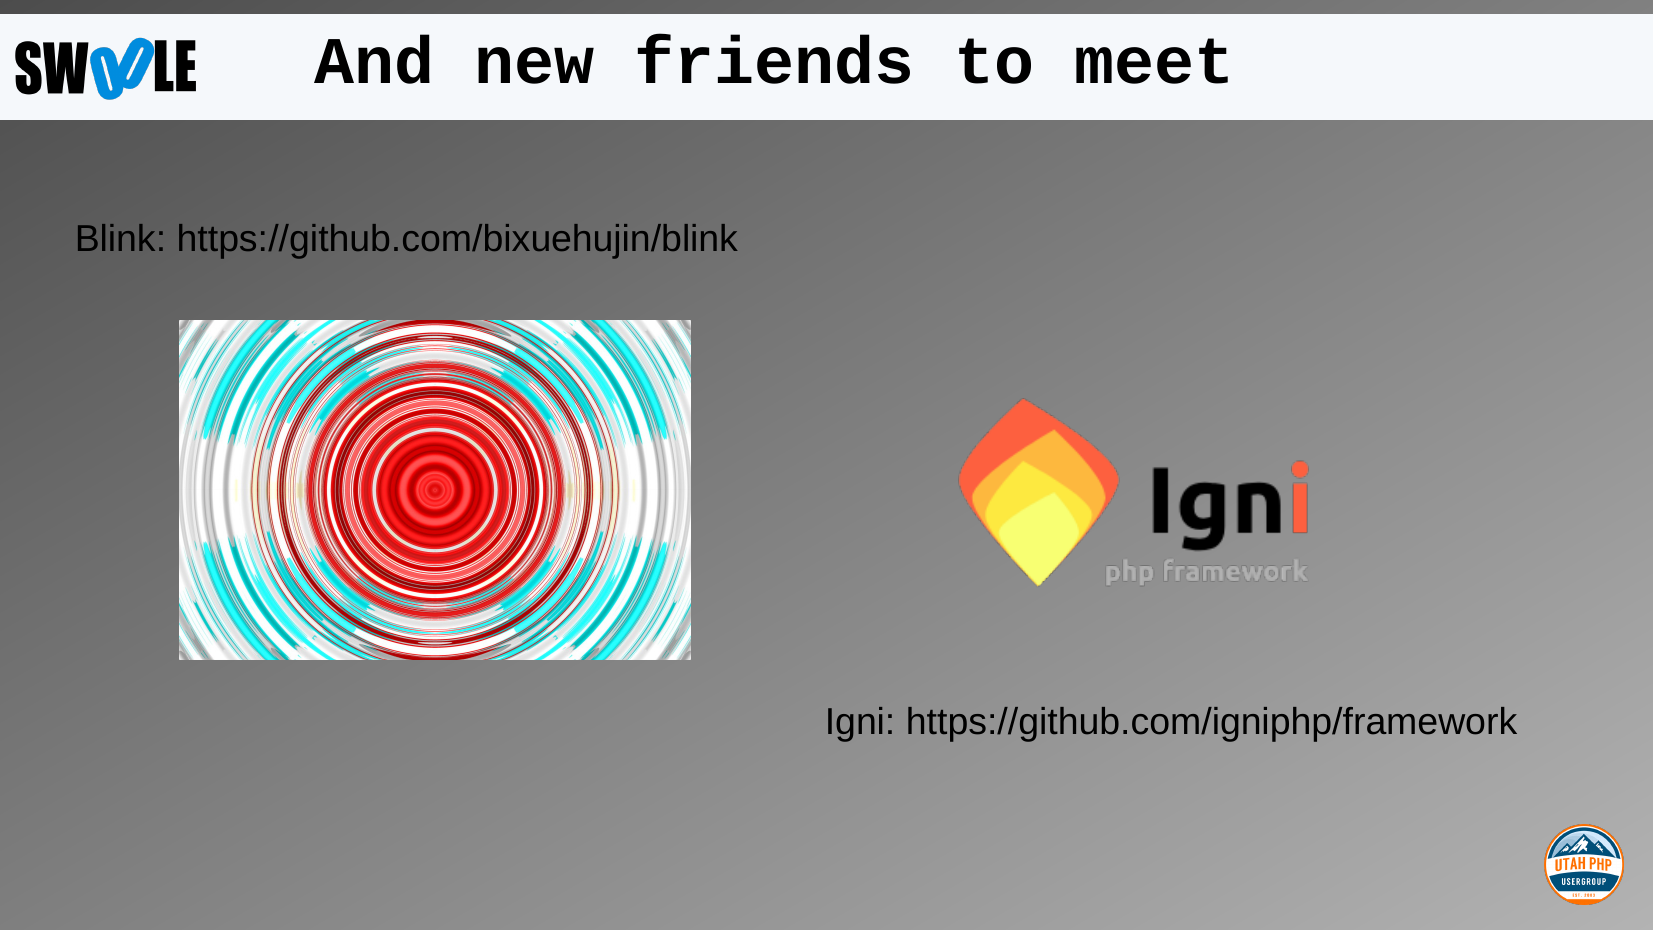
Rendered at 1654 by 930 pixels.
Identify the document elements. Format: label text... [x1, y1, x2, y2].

text_box Igni: https://github.com/igniphp/framework [810, 693, 1653, 751]
picture [915, 380, 1384, 631]
picture [15, 14, 196, 124]
picture [179, 320, 691, 661]
title And new friends to meet [314, 14, 1586, 118]
picture [1544, 824, 1624, 905]
text_box [0, 14, 15, 120]
text_box Blink: https://github.com/bixuehujin/blink [60, 209, 781, 267]
text_box [196, 14, 1653, 120]
